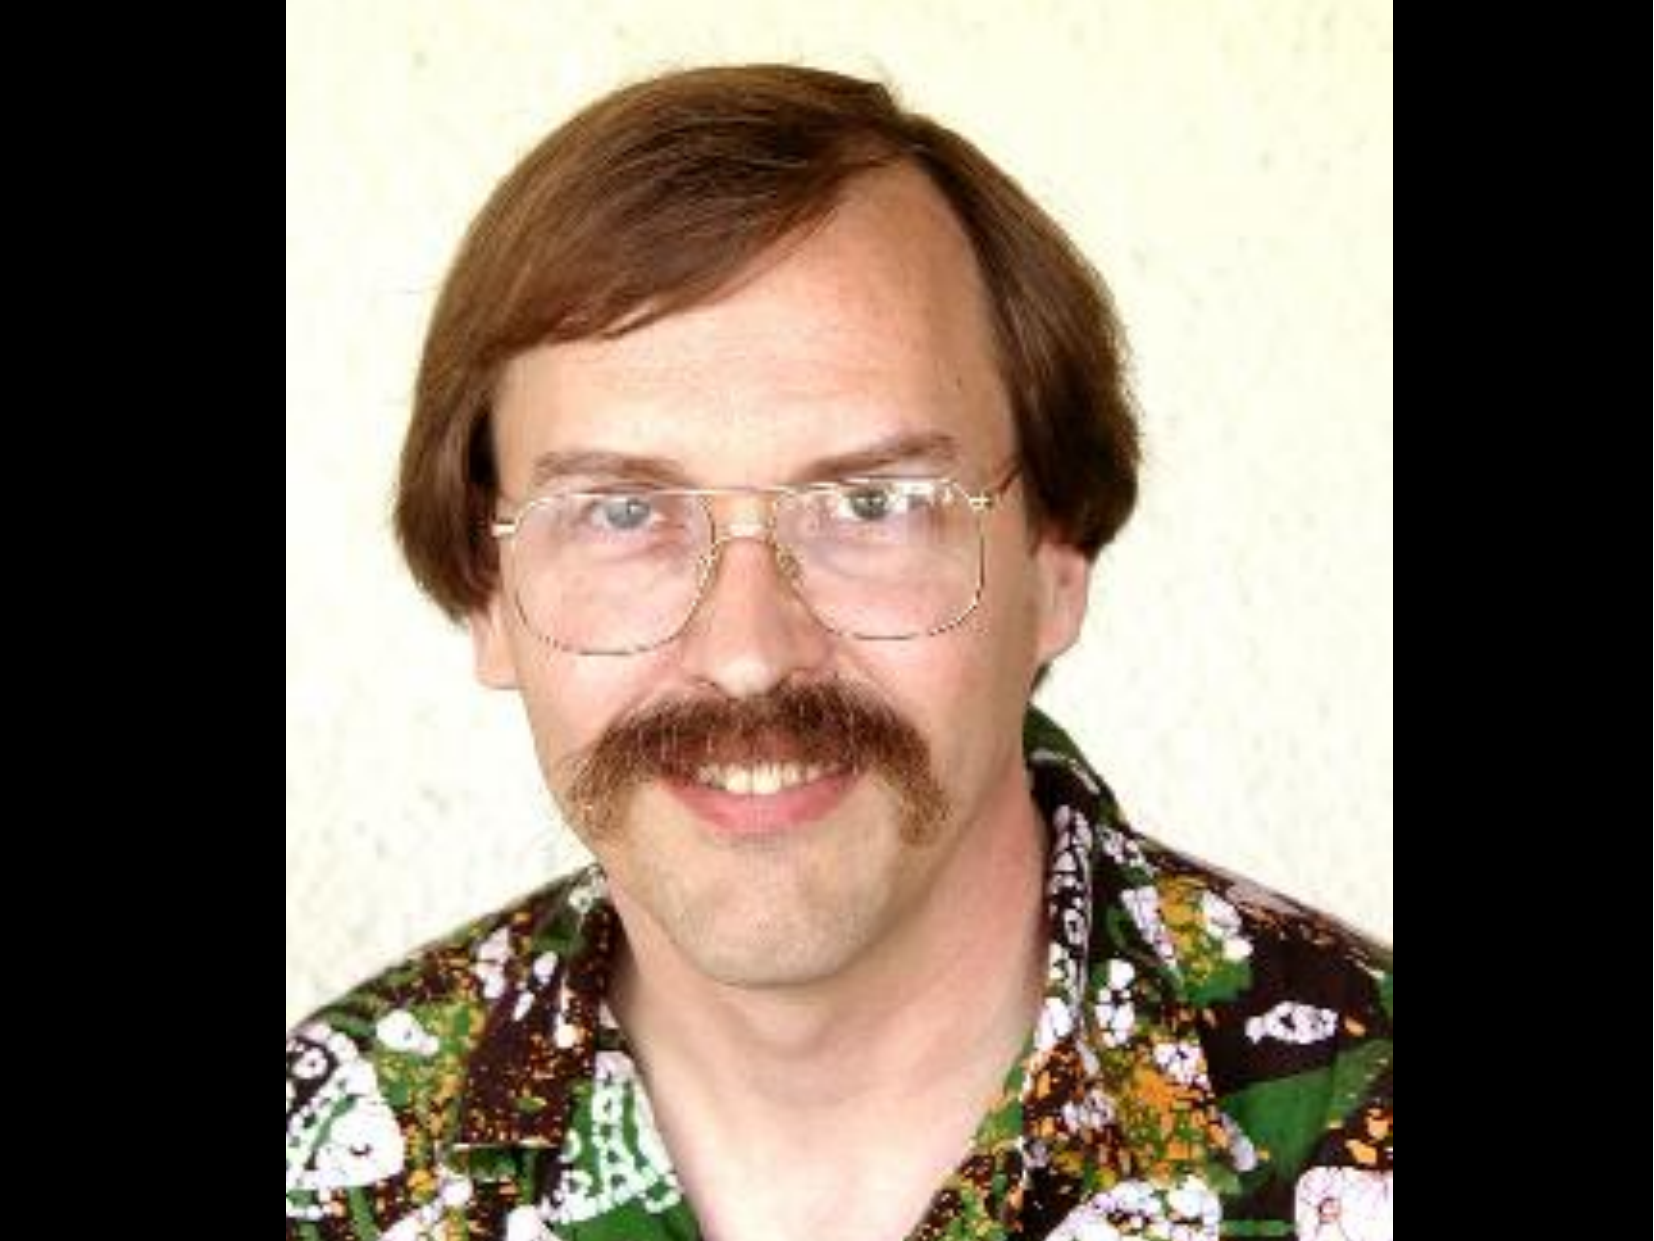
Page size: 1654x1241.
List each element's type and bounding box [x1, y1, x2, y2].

picture [286, 0, 1393, 1241]
